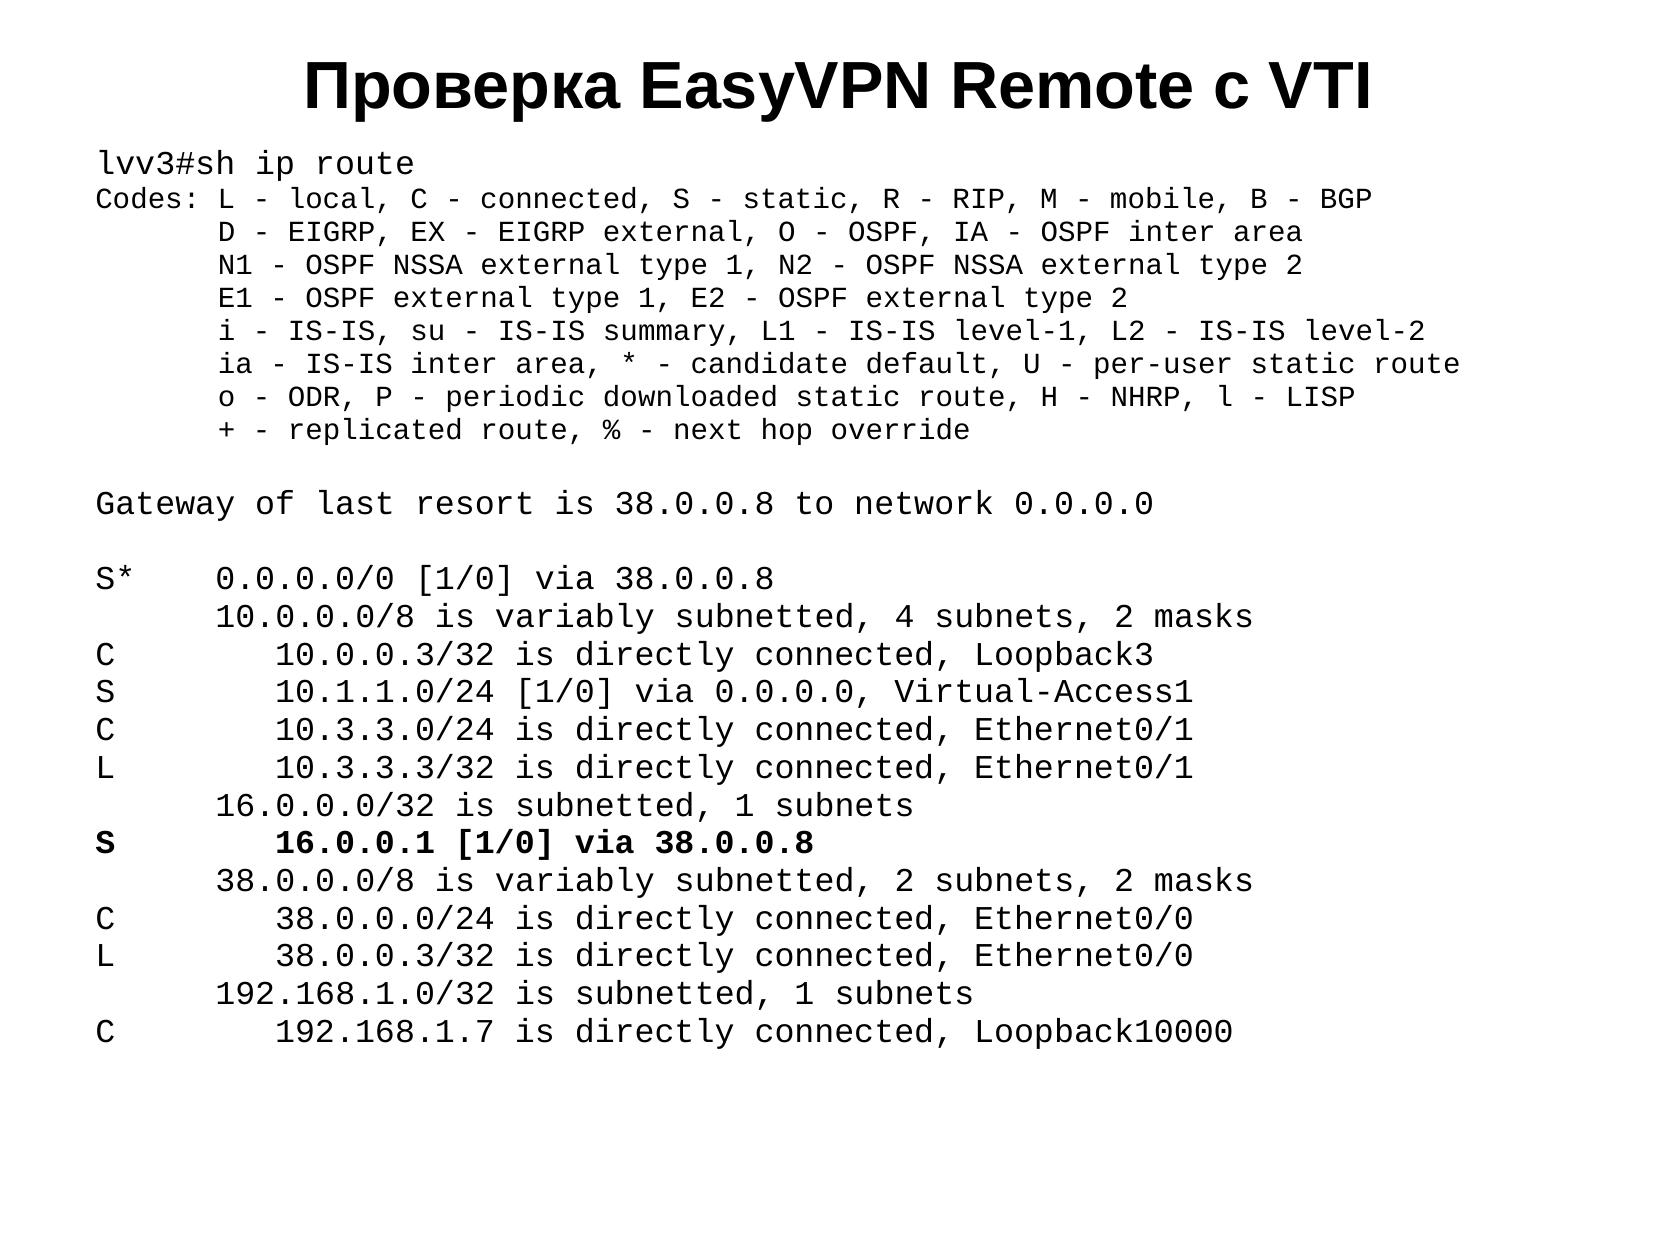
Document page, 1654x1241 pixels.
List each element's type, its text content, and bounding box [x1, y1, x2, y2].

text_box Проверка EasyVPN Remote с VTI [64, 37, 1613, 130]
list lvv3#sh ip route Codes: L - local, C - connected, S - static, R - RIP, M - mobile, B - BGP D - EIGRP, EX - EIGRP external, O - OSPF, IA - OSPF inter area N1 - OSPF NSSA external type 1, N2 - OSPF NSSA external type 2 E1 - OSPF external type 1, E2 - OSPF external type 2 i - IS-IS, su - IS-IS summary, L1 - IS-IS level-1, L2 - IS-IS level-2 ia - IS-IS inter area, * - candidate default, U - per-user static route o - ODR, P - periodic downloaded static route, H - NHRP, l - LISP + - replicated route, % - next hop override Gateway of last resort is 38.0.0.8 to network 0.0.0.0 S* 0.0.0.0/0 [1/0] via 38.0.0.8 10.0.0.0/8 is variably subnetted, 4 subnets, 2 masks C 10.0.0.3/32 is directly connected, Loopback3 S 10.1.1.0/24 [1/0] via 0.0.0.0, Virtual-Access1 C 10.3.3.0/24 is directly connected, Ethernet0/1 L 10.3.3.3/32 is directly connected, Ethernet0/1 16.0.0.0/32 is subnetted, 1 subnets S 16.0.0.1 [1/0] via 38.0.0.8 38.0.0.0/8 is variably subnetted, 2 subnets, 2 masks C 38.0.0.0/24 is directly connected, Ethernet0/0 L 38.0.0.3/32 is directly connected, Ethernet0/0 192.168.1.0/32 is subnetted, 1 subnets C 192.168.1.7 is directly connected, Loopback10000 [95, 146, 1538, 1213]
